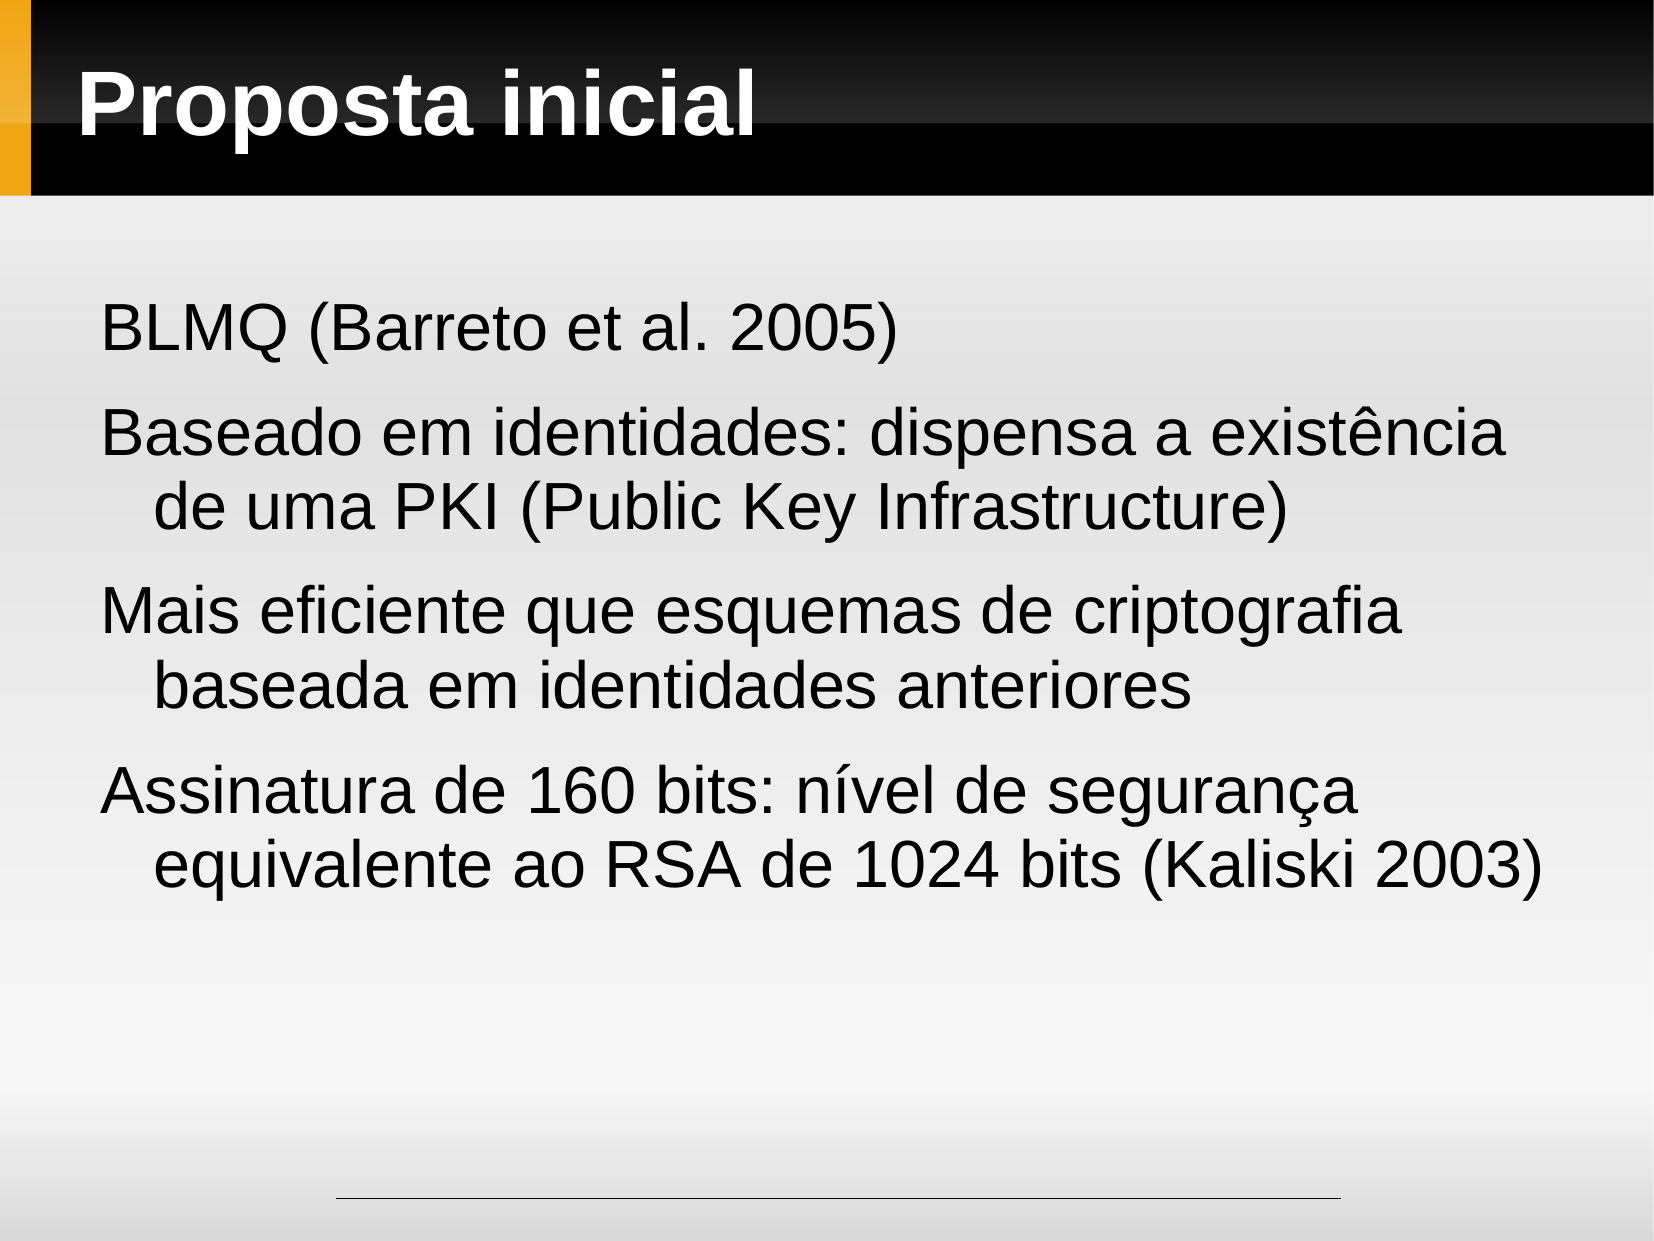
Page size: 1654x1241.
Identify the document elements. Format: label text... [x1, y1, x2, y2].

picture [0, 0, 1654, 1241]
list BLMQ (Barreto et al. 2005) Baseado em identidades: dispensa a existência de uma PKI (Public Key Infrastructure) Mais eficiente que esquemas de criptografia baseada em identidades anteriores Assinatura de 160 bits: nível de segurança equivalente ao RSA de 1024 bits (Kaliski 2003) [82, 290, 1571, 1109]
title Proposta inicial [76, 0, 1565, 208]
